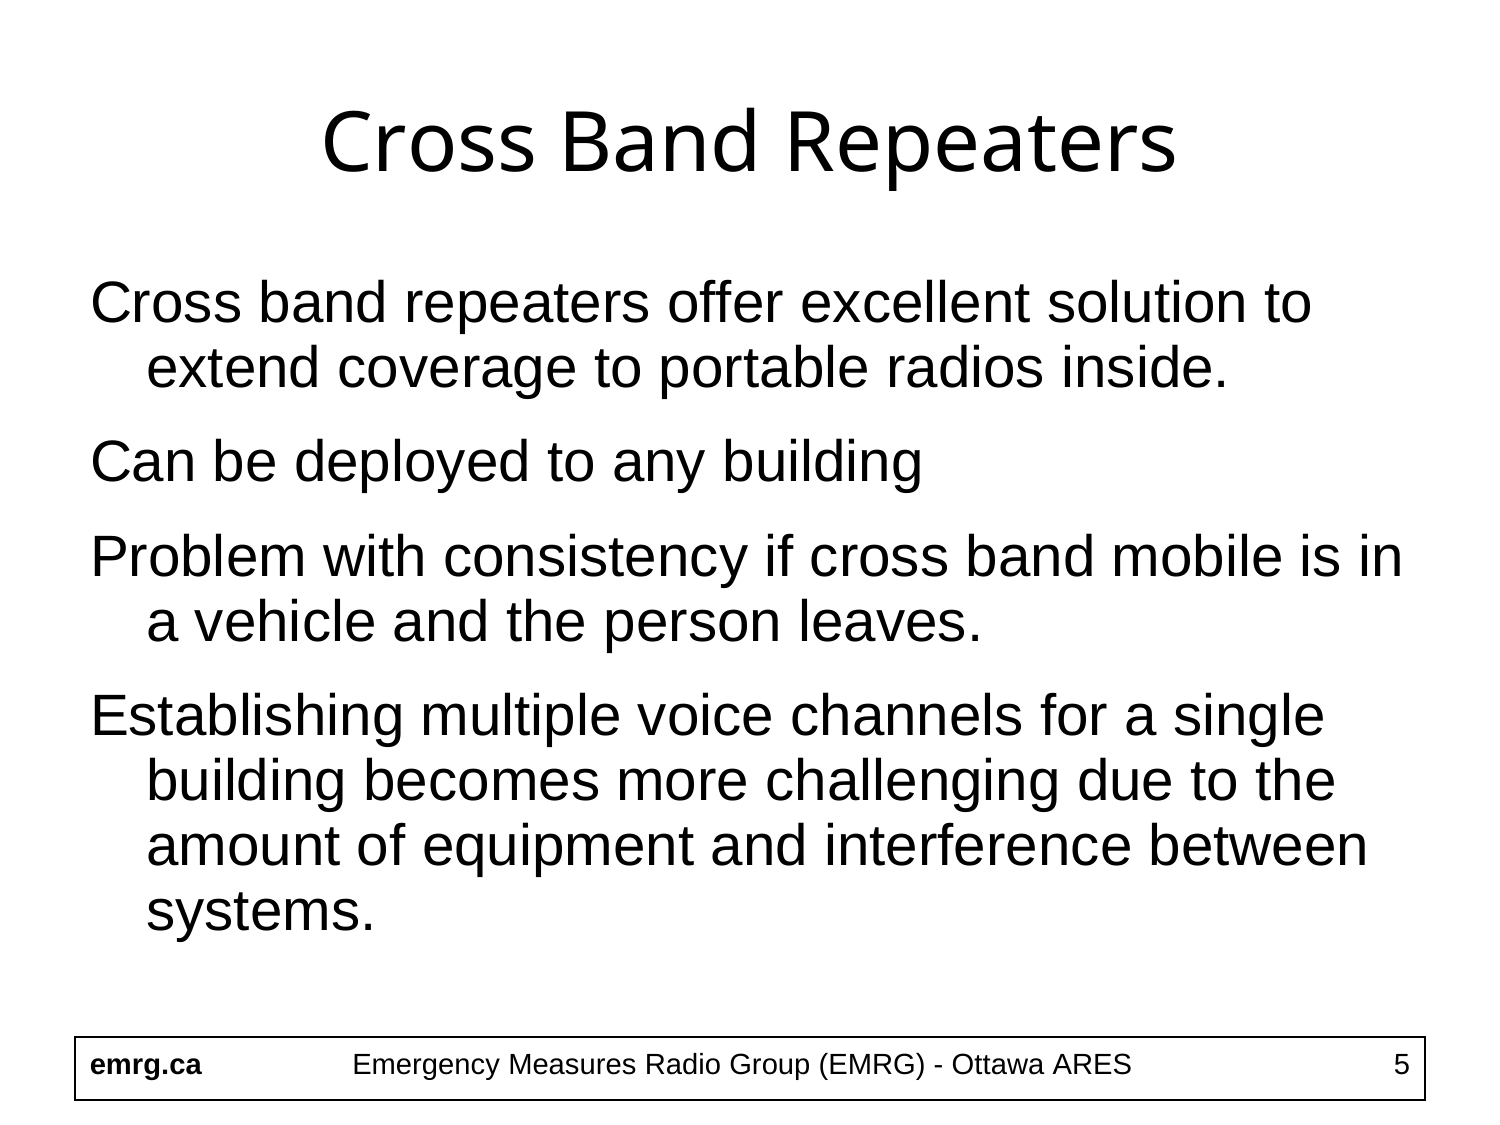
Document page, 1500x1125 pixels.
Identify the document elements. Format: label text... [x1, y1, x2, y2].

title Cross Band Repeaters [75, 45, 1426, 233]
list Cross band repeaters offer excellent solution to extend coverage to portable radios inside. Can be deployed to any building Problem with consistency if cross band mobile is in a vehicle and the person leaves. Establishing multiple voice channels for a single building becomes more challenging due to the amount of equipment and interference between systems. [75, 262, 1426, 1006]
text_box Emergency Measures Radio Group (EMRG) - Ottawa ARES [247, 1037, 1238, 1103]
text_box <number> [1246, 1037, 1426, 1103]
